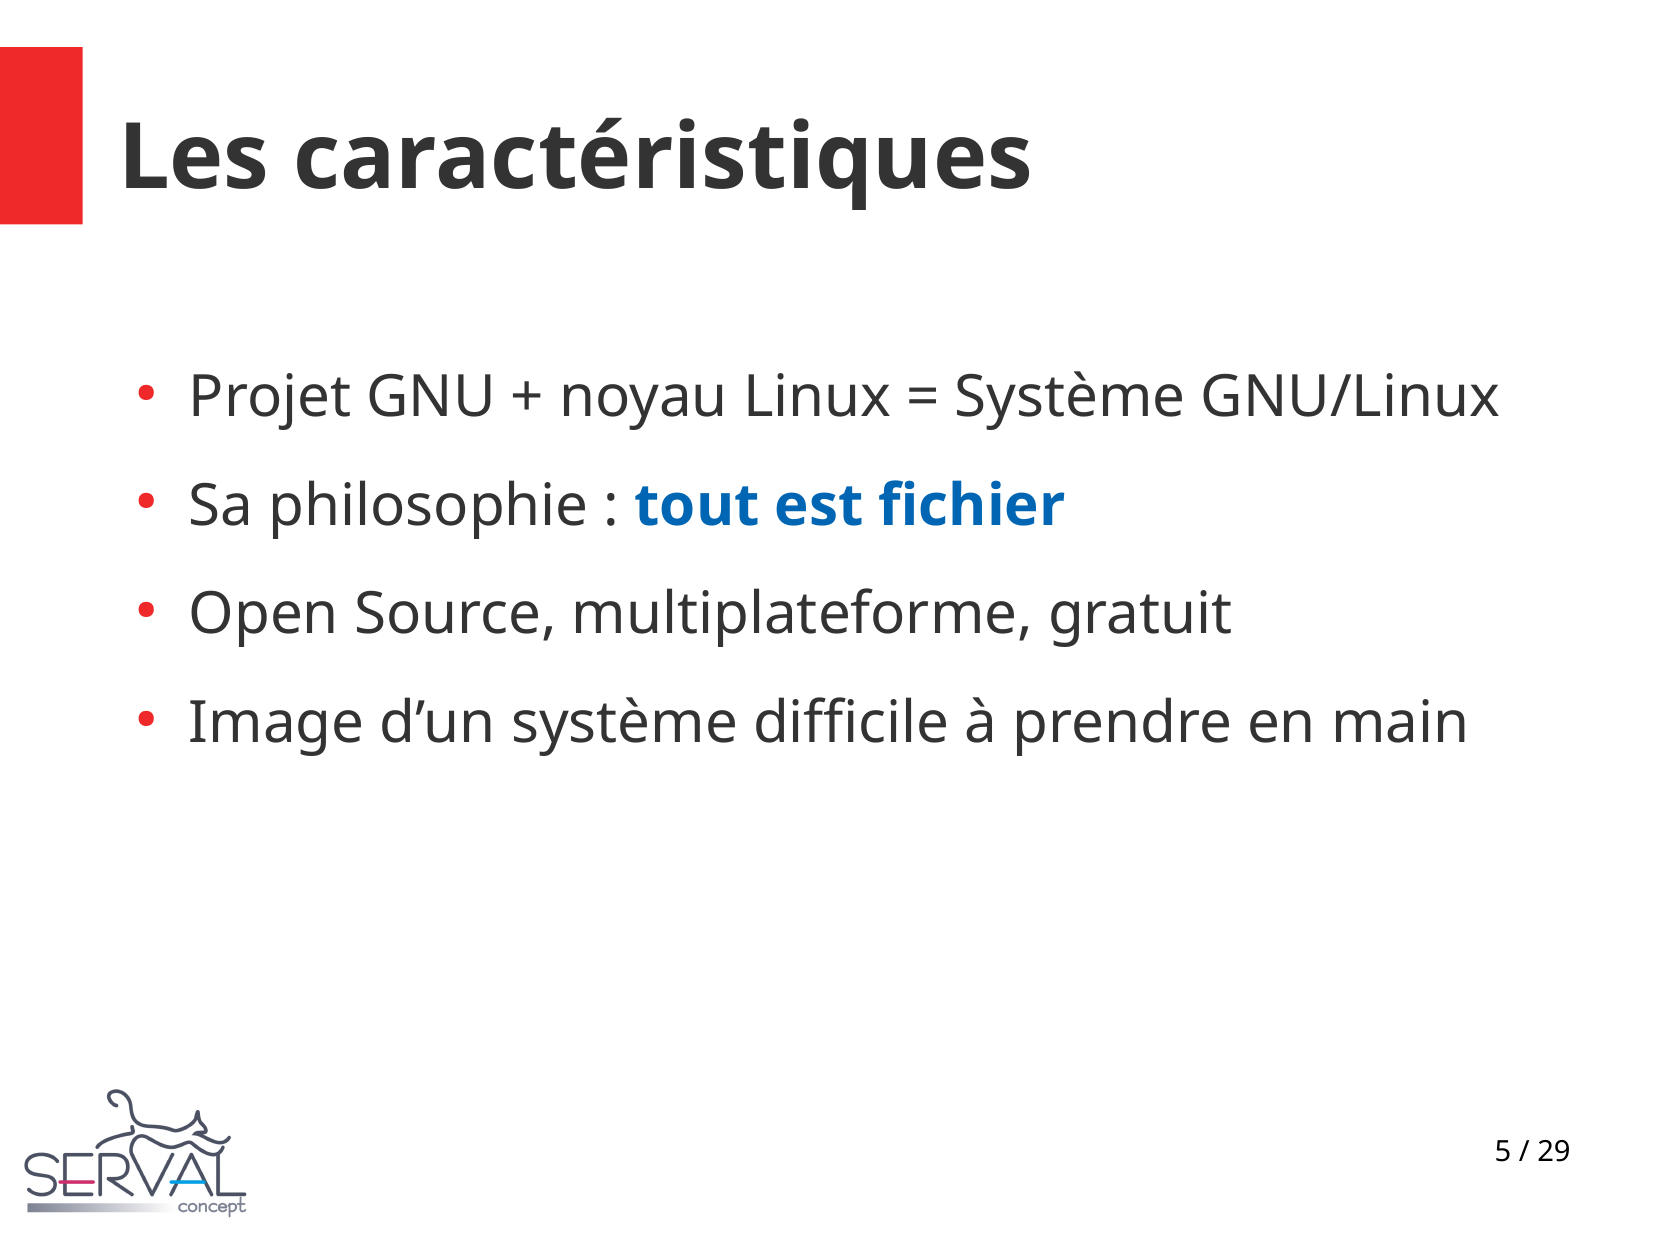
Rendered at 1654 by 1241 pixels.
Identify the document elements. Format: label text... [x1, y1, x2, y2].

title Les caractéristiques [118, 49, 1571, 257]
list Projet GNU + noyau Linux = Système GNU/Linux Sa philosophie : tout est fichier Open Source, multiplateforme, gratuit Image d’un système difficile à prendre en main [118, 354, 1536, 1074]
picture [12, 1078, 260, 1229]
